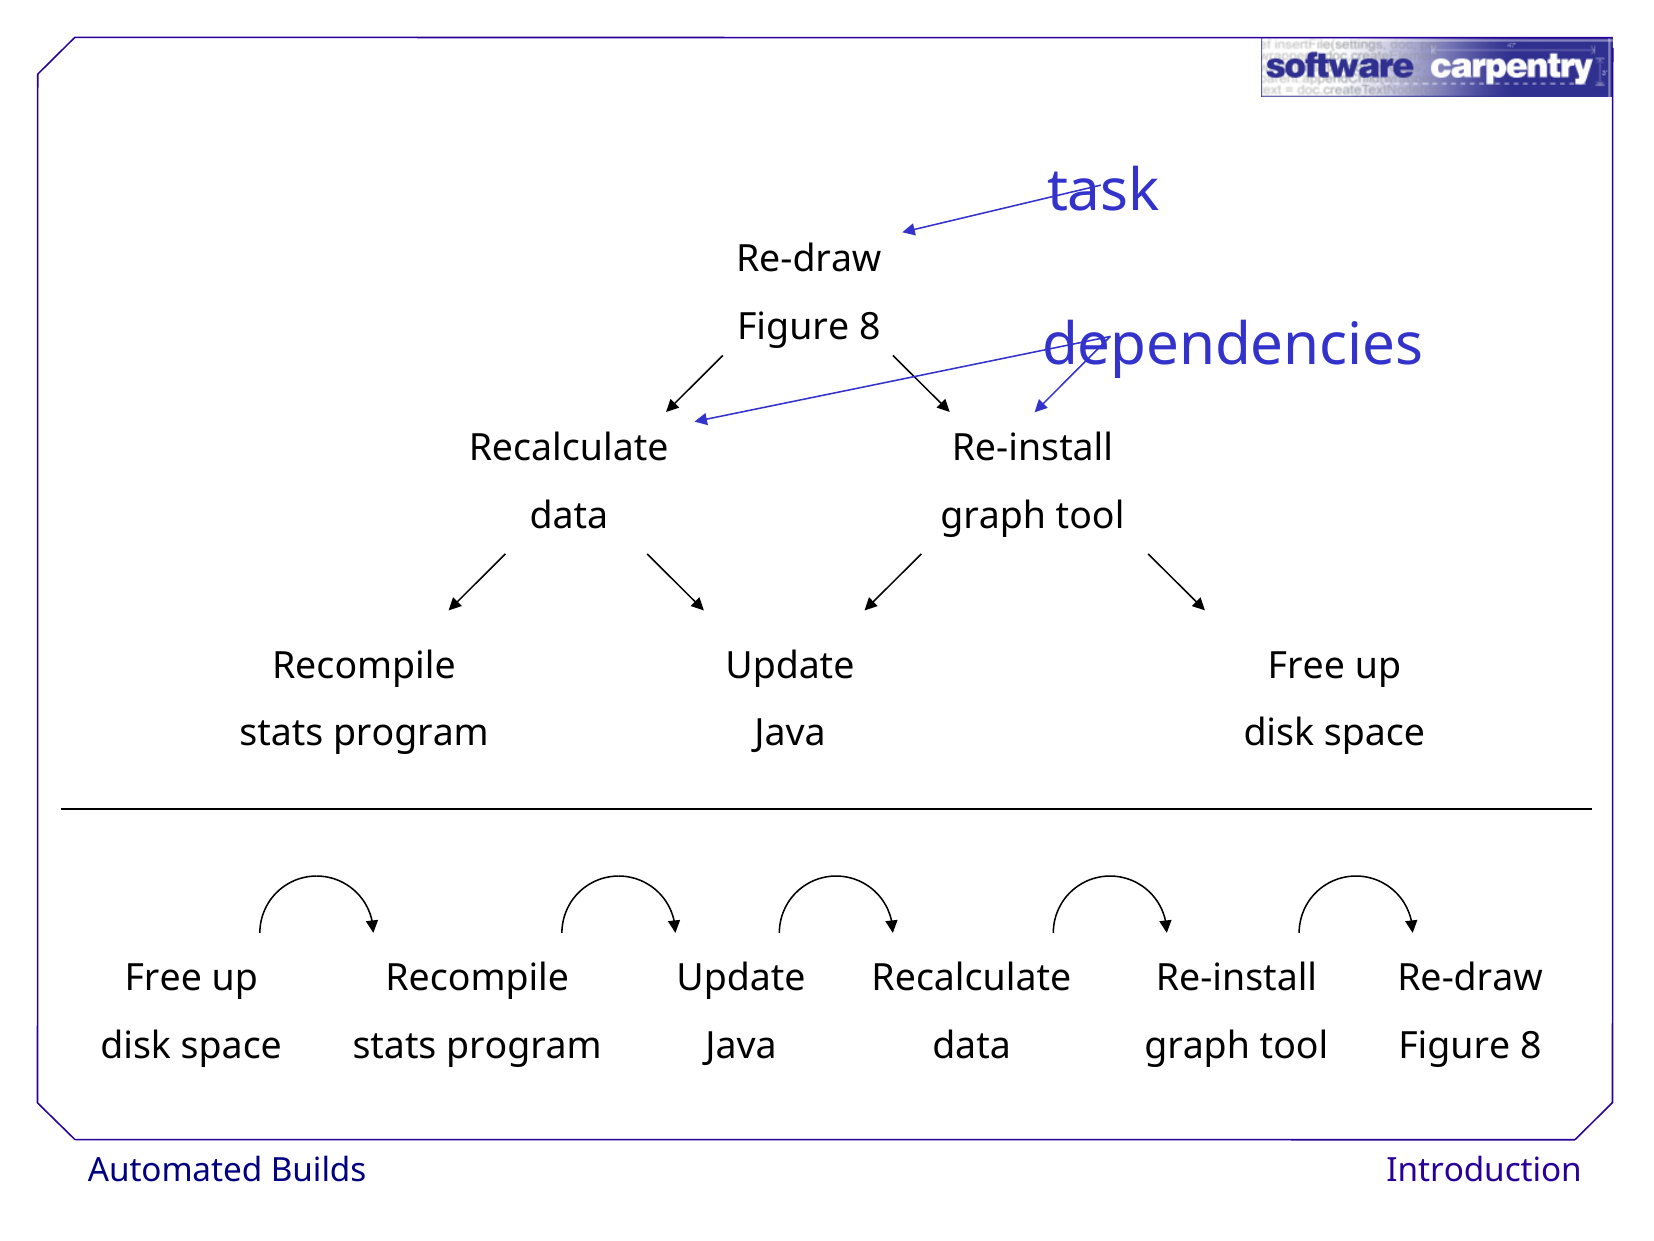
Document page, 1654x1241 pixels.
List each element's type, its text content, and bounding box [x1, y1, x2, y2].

text_box Recompile stats program [149, 610, 579, 762]
text_box dependencies [1027, 344, 1084, 384]
text_box Update Java [635, 610, 945, 762]
text_box Recalculate data [379, 393, 759, 544]
text_box dependencies [1027, 263, 1589, 384]
text_box task [1032, 109, 1325, 231]
text_box Update Java [586, 923, 896, 1074]
text_box Re-draw Figure 8 [646, 204, 972, 355]
text_box Free up disk space [10, 923, 373, 1074]
text_box Recompile stats program [373, 923, 586, 1074]
text_box task [1075, 195, 1090, 206]
text_box Re-install graph tool [1054, 923, 1419, 1074]
text_box Re-draw Figure 8 [1419, 923, 1633, 1074]
text_box Re-install graph tool [850, 393, 1215, 544]
text_box Recalculate data [896, 923, 1054, 1074]
text_box Free up disk space [1153, 610, 1516, 762]
picture [1261, 39, 1613, 97]
